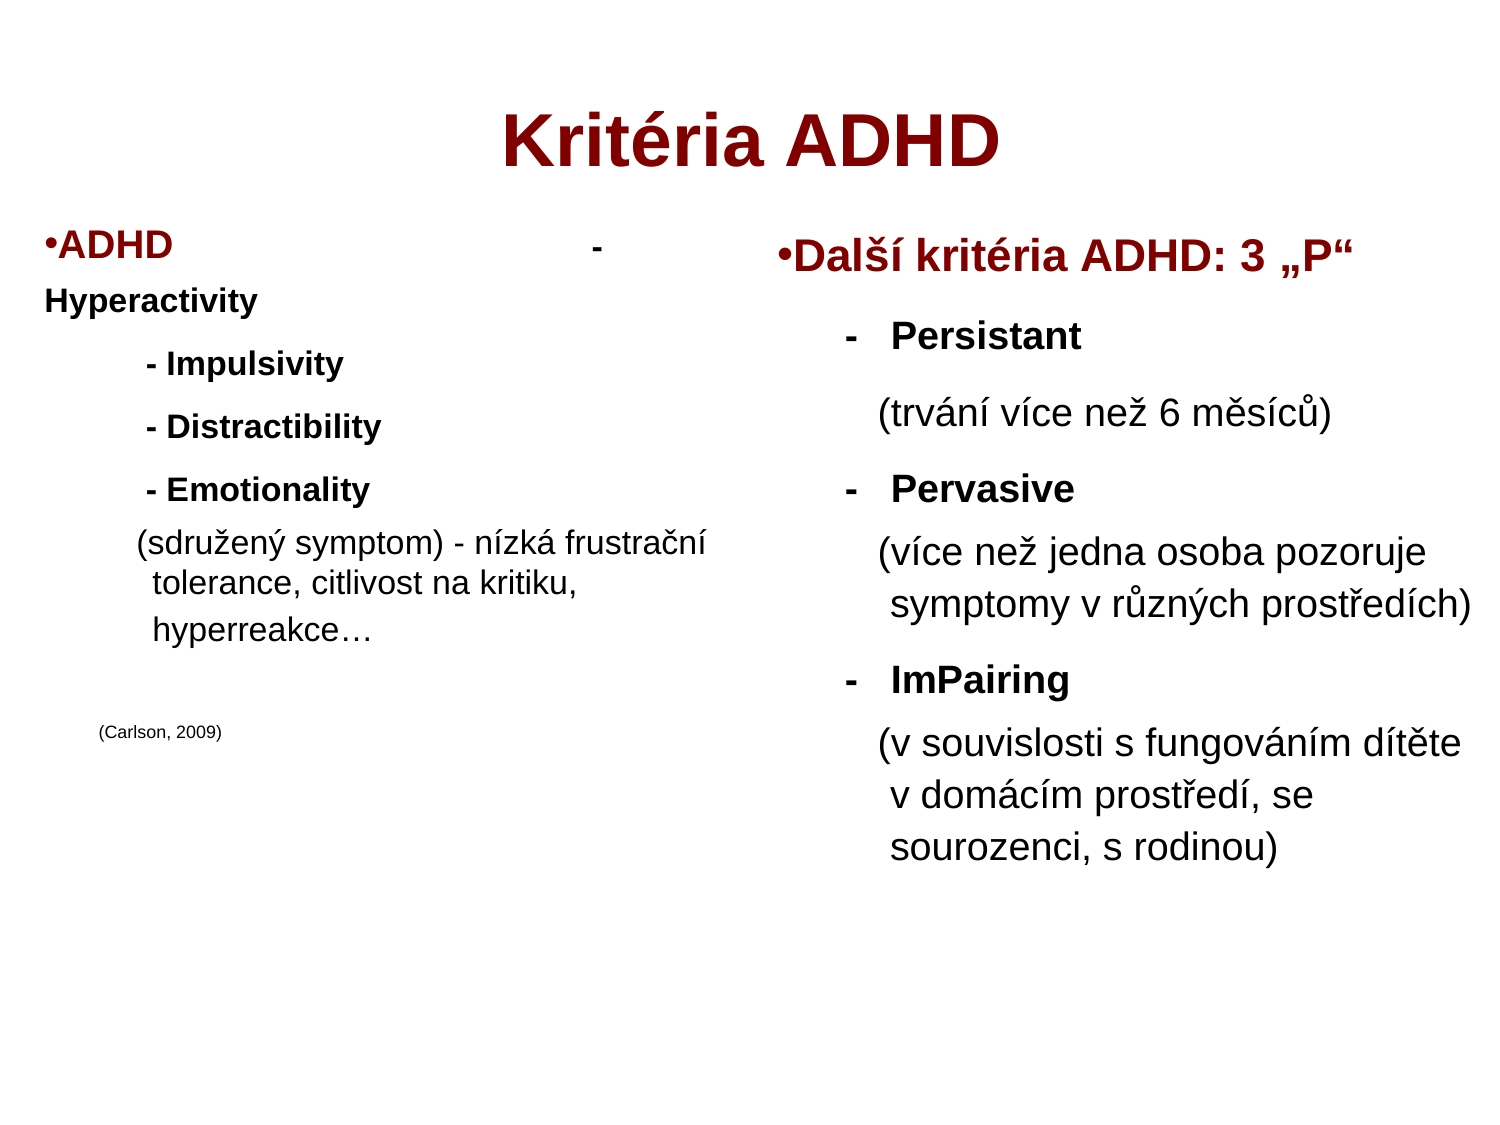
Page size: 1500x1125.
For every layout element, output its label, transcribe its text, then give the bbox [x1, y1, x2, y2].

title Kritéria ADHD [76, 42, 1427, 196]
list Další kritéria ADHD: 3 „P“ - Persistant (trvání více než 6 měsíců) - Pervasive (více než jedna osoba pozoruje symptomy v různých prostředích) - ImPairing (v souvislosti s fungováním dítěte v domácím prostředí, se sourozenci, s rodinou) [762, 196, 1500, 1059]
list ADHD - Hyperactivity - Impulsivity - Distractibility - Emotionality (sdružený symptom) - nízká frustrační tolerance, citlivost na kritiku, hyperreakce… (Carlson, 2009) [29, 196, 780, 1083]
